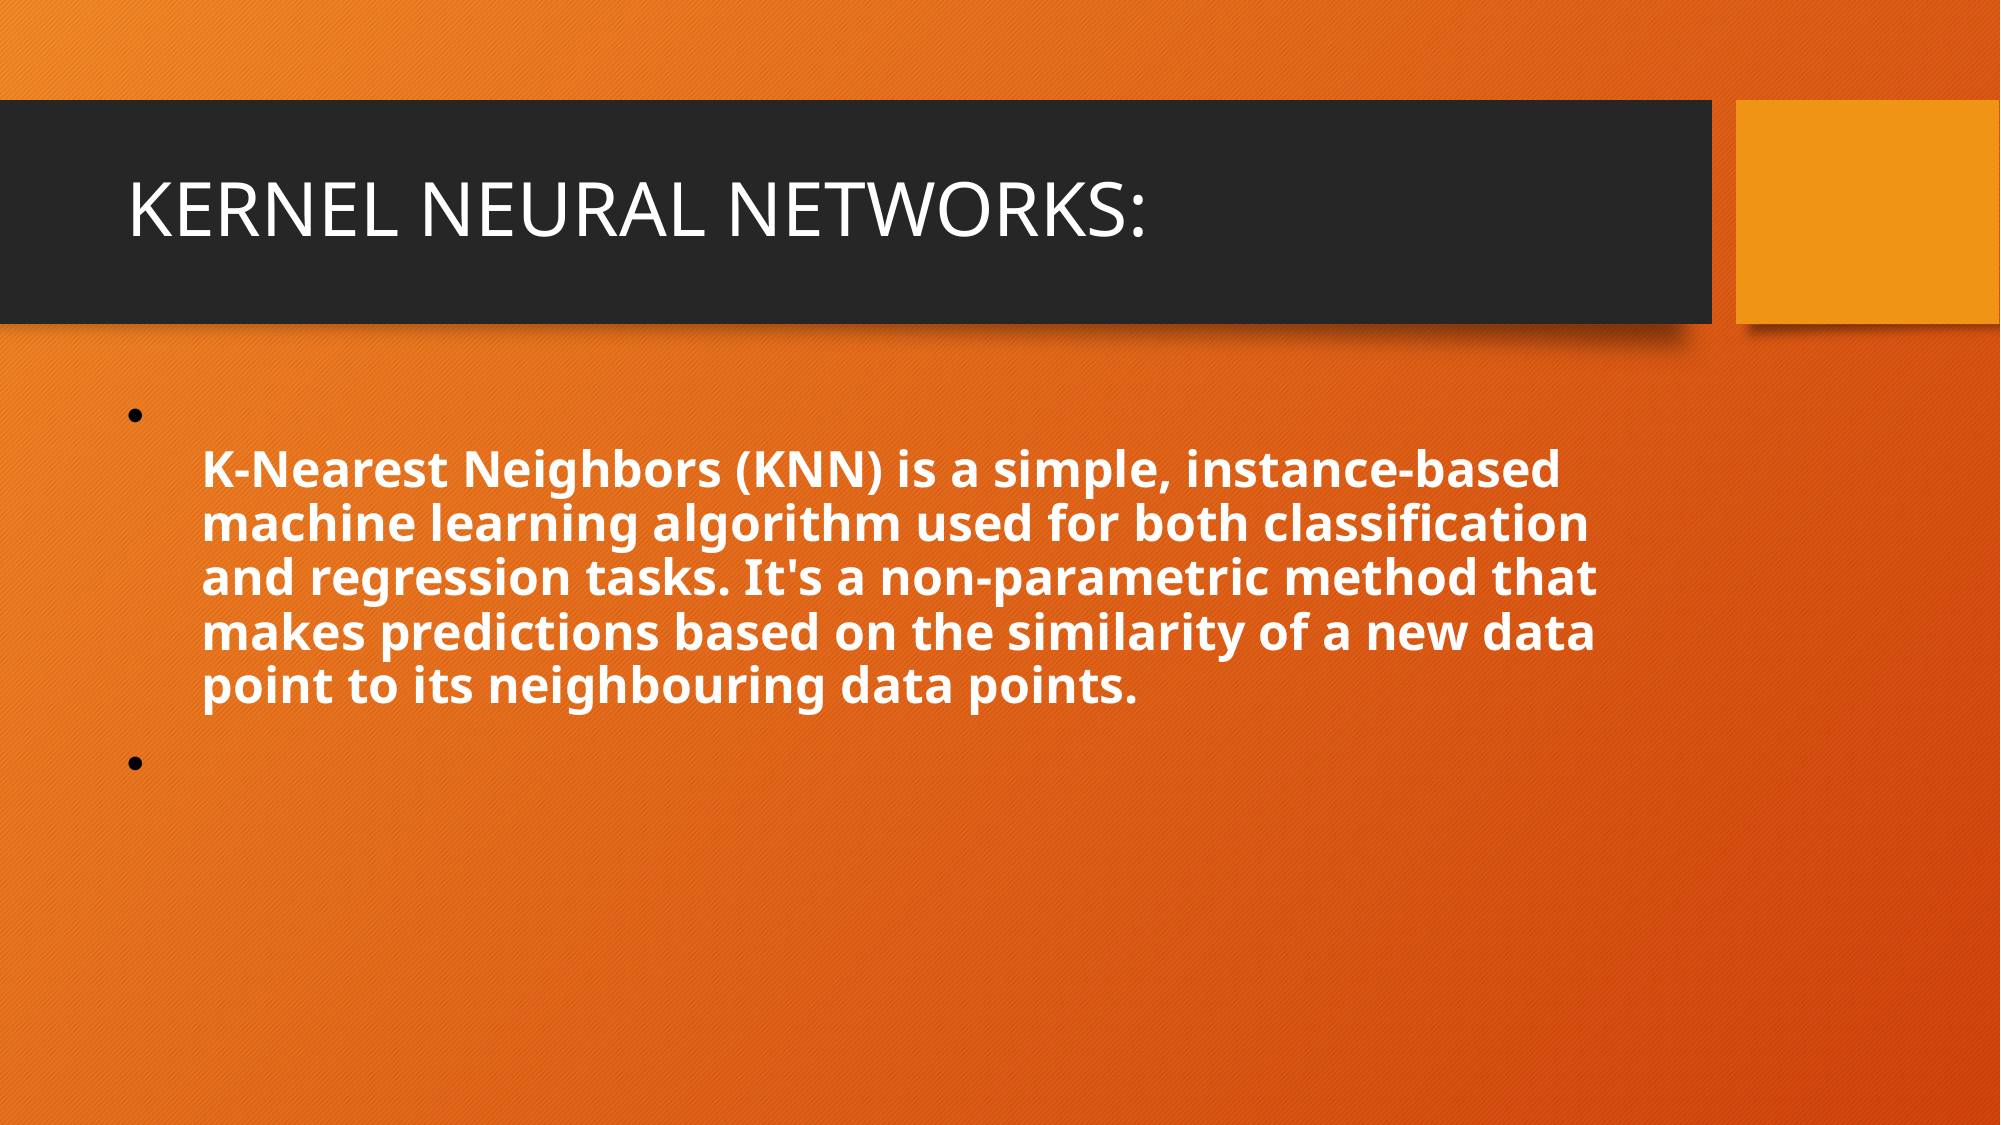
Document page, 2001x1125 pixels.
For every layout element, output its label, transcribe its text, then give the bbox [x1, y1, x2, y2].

list K-Nearest Neighbors (KNN) is a simple, instance-based machine learning algorithm used for both classification and regression tasks. It's a non-parametric method that makes predictions based on the similarity of a new data point to its neighbouring data points. [111, 383, 1689, 974]
title KERNEL NEURAL NETWORKS: [111, 123, 1689, 301]
